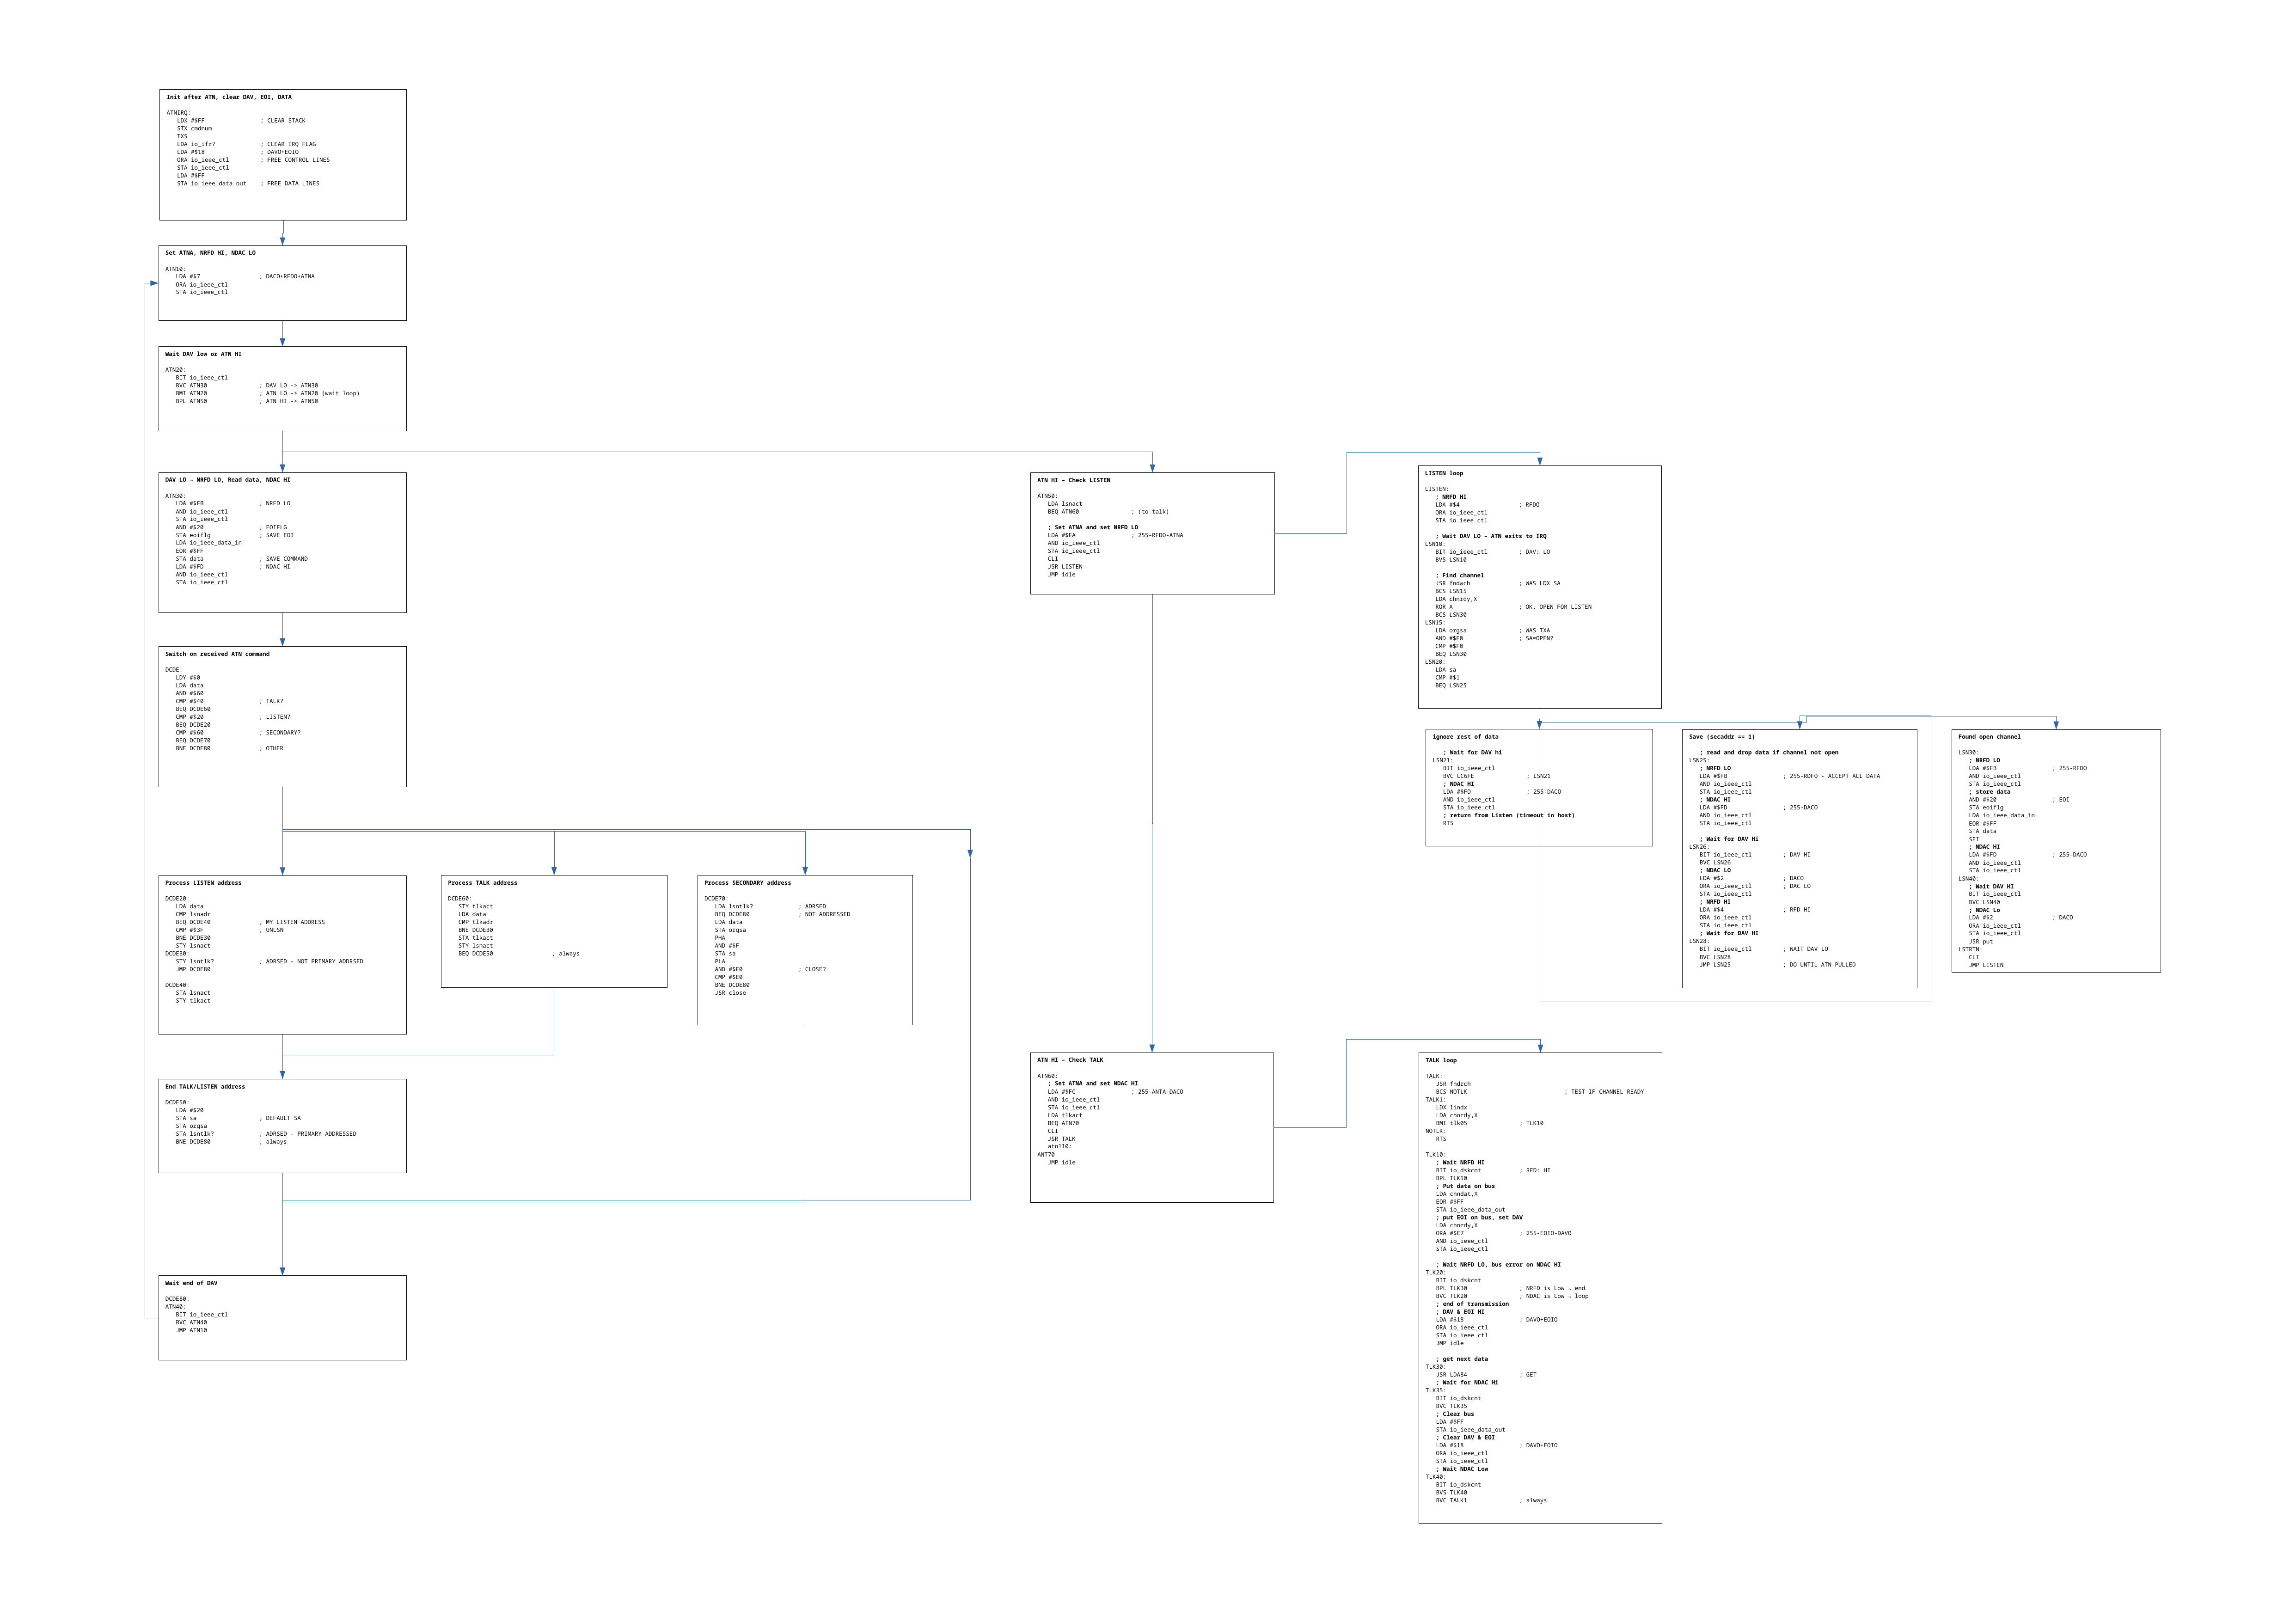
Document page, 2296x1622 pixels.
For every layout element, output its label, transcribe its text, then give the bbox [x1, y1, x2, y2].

text_box ATN HI – Check LISTEN ATN50: LDA lsnact BEQ ATN60 ; (to talk) ; Set ATNA and set NRFD LO LDA #$FA ; 255-RFDO-ATNA AND io_ieee_ctl STA io_ieee_ctl CLI JSR LISTEN JMP idle [1030, 472, 1275, 594]
text_box Save (secaddr == 1) ; read and drop data if channel not open LSN25: ; NRFD LO LDA #$FB ; 255-RDFO - ACCEPT ALL DATA AND io_ieee_ctl STA io_ieee_ctl ; NDAC HI LDA #$FD ; 255-DACO AND io_ieee_ctl STA io_ieee_ctl ; Wait for DAV Hi LSN26: BIT io_ieee_ctl ; DAV HI BVC LSN26 ; NDAC LO LDA #$2 ; DACO ORA io_ieee_ctl ; DAC LO STA io_ieee_ctl ; NRFD HI LDA #$4 ; RFD HI ORA io_ieee_ctl STA io_ieee_ctl ; Wait for DAV HI LSN28: BIT io_ieee_ctl ; WAIT DAV LO BVC LSN28 JMP LSN25 ; DO UNTIL ATN PULLED [1682, 729, 1917, 945]
text_box ignore rest of data ; Wait for DAV hi LSN21: BIT io_ieee_ctl BVC LC6FE ; LSN21 ; NDAC HI LDA #$FD ; 255-DACO AND io_ieee_ctl STA io_ieee_ctl ; return from Listen (timeout in host) RTS [1540, 729, 1653, 827]
text_box ATN HI – Check TALK ATN60: ; Set ATNA and set NDAC HI LDA #$FC ; 255-ANTA-DACO AND io_ieee_ctl STA io_ieee_ctl LDA tlkact BEQ ATN70 CLI JSR TALK atn110: ANT70 JMP idle [1030, 1053, 1274, 1203]
text_box Process SECONDARY address DCDE70: LDA lsntlk? ; ADRSED BEQ DCDE80 ; NOT ADDRESSED LDA data STA orgsa PHA AND #$F STA sa PLA AND #$F0 ; CLOSE? CMP #$E0 BNE DCDE80 JSR close [698, 875, 913, 1025]
text_box TALK loop TALK: JSR fndrch BCS NOTLK ; TEST IF CHANNEL READY TALK1: LDX lindx LDA chnrdy,X BMI tlk05 ; TLK10 NOTLK: RTS TLK10: ; Wait NRFD HI BIT io_dskcnt ; RFD: HI BPL TLK10 ; Put data on bus LDA chndat,X EOR #$FF STA io_ieee_data_out ; put EOI on bus, set DAV LDA chnrdy,X ORA #$E7 ; 255-EOIO-DAVO AND io_ieee_ctl STA io_ieee_ctl ; Wait NRFD LO, bus error on NDAC HI TLK20: BIT io_dskcnt BPL TLK30 ; NRFD is Low → end BVC TLK20 ; NDAC is Low → loop ; end of transmission ; DAV & EOI HI LDA #$18 ; DAVO+EOIO ORA io_ieee_ctl STA io_ieee_ctl JMP idle ; get next data TLK30: JSR LDA84 ; GET ; Wait for NDAC Hi TLK35: BIT io_dskcnt BVC TLK35 ; Clear bus LDA #$FF STA io_ieee_data_out ; Clear DAV & EOI LDA #$18 ; DAVO+EOIO ORA io_ieee_ctl STA io_ieee_ctl ; Wait NDAC Low TLK40: BIT io_dskcnt BVS TLK40 BVC TALK1 ; always [1419, 1053, 1662, 1443]
text_box Process LISTEN address DCDE20: LDA data CMP lsnadr BEQ DCDE40 ; MY LISTEN ADDRESS CMP #$3F ; UNLSN BNE DCDE30 STY lsnact DCDE30: STY lsntlk? ; ADRSED - NOT PRIMARY ADDRSED JMP DCDE80 DCDE40: STA lsnact STY tlkact [159, 875, 407, 1034]
text_box Found open channel LSN30: ; NRFD LO LDA #$FB ; 255-RFDO AND io_ieee_ctl STA io_ieee_ctl ; store data AND #$20 ; EOI STA eoiflg LDA io_ieee_data_in EOR #$FF STA data SEI ; NDAC HI LDA #$FD ; 255-DACO AND io_ieee_ctl STA io_ieee_ctl LSN40: ; Wait DAV HI BIT io_ieee_ctl BVC LSN40 ; NDAC Lo LDA #$2 ; DACO ORA io_ieee_ctl STA io_ieee_ctl JSR put LSTRTN: CLI JMP LISTEN [1952, 729, 2161, 938]
text_box ignore rest of data ; Wait for DAV hi LSN21: BIT io_ieee_ctl BVC LC6FE ; LSN21 ; NDAC HI LDA #$FD ; 255-DACO AND io_ieee_ctl STA io_ieee_ctl ; return from Listen (timeout in host) RTS [1426, 729, 1540, 827]
text_box Switch on received ATN command DCDE: LDY #$0 LDA data AND #$60 CMP #$40 ; TALK? BEQ DCDE60 CMP #$20 ; LISTEN? BEQ DCDE20 CMP #$60 ; SECONDARY? BEQ DCDE70 BNE DCDE80 ; OTHER [159, 646, 407, 787]
text_box Set ATNA, NRFD HI, NDAC LO ATN10: LDA #$7 ; DACO+RFDO+ATNA ORA io_ieee_ctl STA io_ieee_ctl [159, 245, 407, 321]
text_box DAV LO → NRFD LO, Read data, NDAC HI ATN30: LDA #$FB ; NRFD LO AND io_ieee_ctl STA io_ieee_ctl AND #$20 ; EOIFLG STA eoiflg ; SAVE EOI LDA io_ieee_data_in EOR #$FF STA data ; SAVE COMMAND LDA #$FD ; NDAC HI AND io_ieee_ctl STA io_ieee_ctl [159, 472, 407, 613]
text_box Init after ATN, clear DAV, EOI, DATA ATNIRQ: LDX #$FF ; CLEAR STACK STX cmdnum TXS LDA io_ifr? ; CLEAR IRQ FLAG LDA #$18 ; DAVO+EOIO ORA io_ieee_ctl ; FREE CONTROL LINES STA io_ieee_ctl LDA #$FF STA io_ieee_data_out ; FREE DATA LINES [159, 89, 407, 220]
text_box Process TALK address DCDE60: STY tlkact LDA data CMP tlkadr BNE DCDE30 STA tlkact STY lsnact BEQ DCDE50 ; always [441, 875, 667, 988]
text_box Wait end of DAV DCDE80: ATN40: BIT io_ieee_ctl BVC ATN40 JMP ATN10 [159, 1275, 407, 1360]
text_box End TALK/LISTEN address DCDE50: LDA #$20 STA sa ; DEFAULT SA STA orgsa STA lsntlk? ; ADRSED - PRIMARY ADDRESSED BNE DCDE80 ; always [159, 1079, 407, 1173]
text_box Wait DAV low or ATN HI ATN20: BIT io_ieee_ctl BVC ATN30 ; DAV LO -> ATN30 BMI ATN20 ; ATN LO -> ATN20 (wait loop) BPL ATN50 ; ATN HI -> ATN50 [159, 346, 407, 431]
text_box LISTEN loop LISTEN: ; NRFD HI LDA #$4 ; RFDO ORA io_ieee_ctl STA io_ieee_ctl ; Wait DAV LO – ATN exits to IRQ LSN10: BIT io_ieee_ctl ; DAV: LO BVS LSN10 ; Find channel JSR fndwch ; WAS LDX SA BCS LSN15 LDA chnrdy,X ROR A ; OK, OPEN FOR LISTEN BCS LSN30 LSN15: LDA orgsa ; WAS TXA AND #$F0 ; SA=OPEN? CMP #$F0 BEQ LSN30 LSN20: LDA sa CMP #$1 BEQ LSN25 [1418, 465, 1662, 667]
